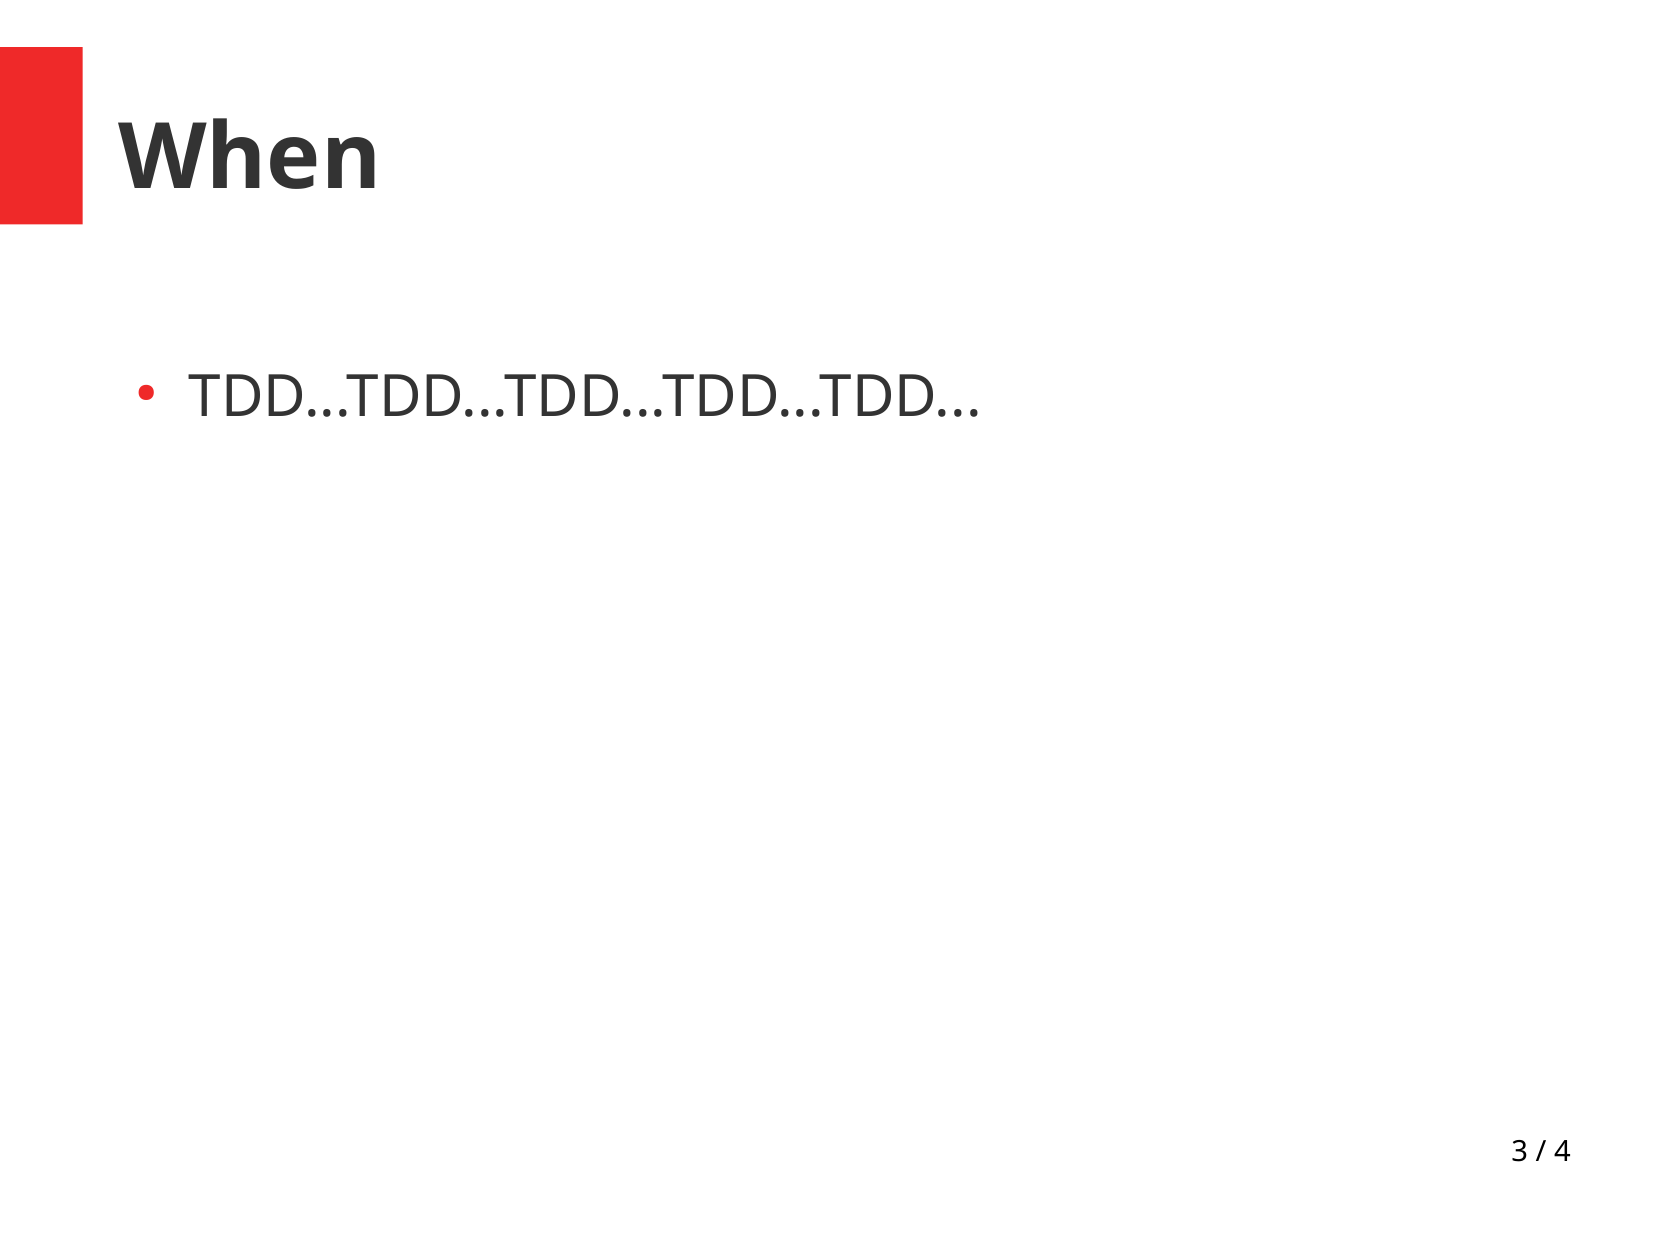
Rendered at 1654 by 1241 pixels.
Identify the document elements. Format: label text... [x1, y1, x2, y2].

list TDD...TDD...TDD...TDD...TDD... [118, 354, 1536, 1074]
title When [118, 49, 1571, 257]
